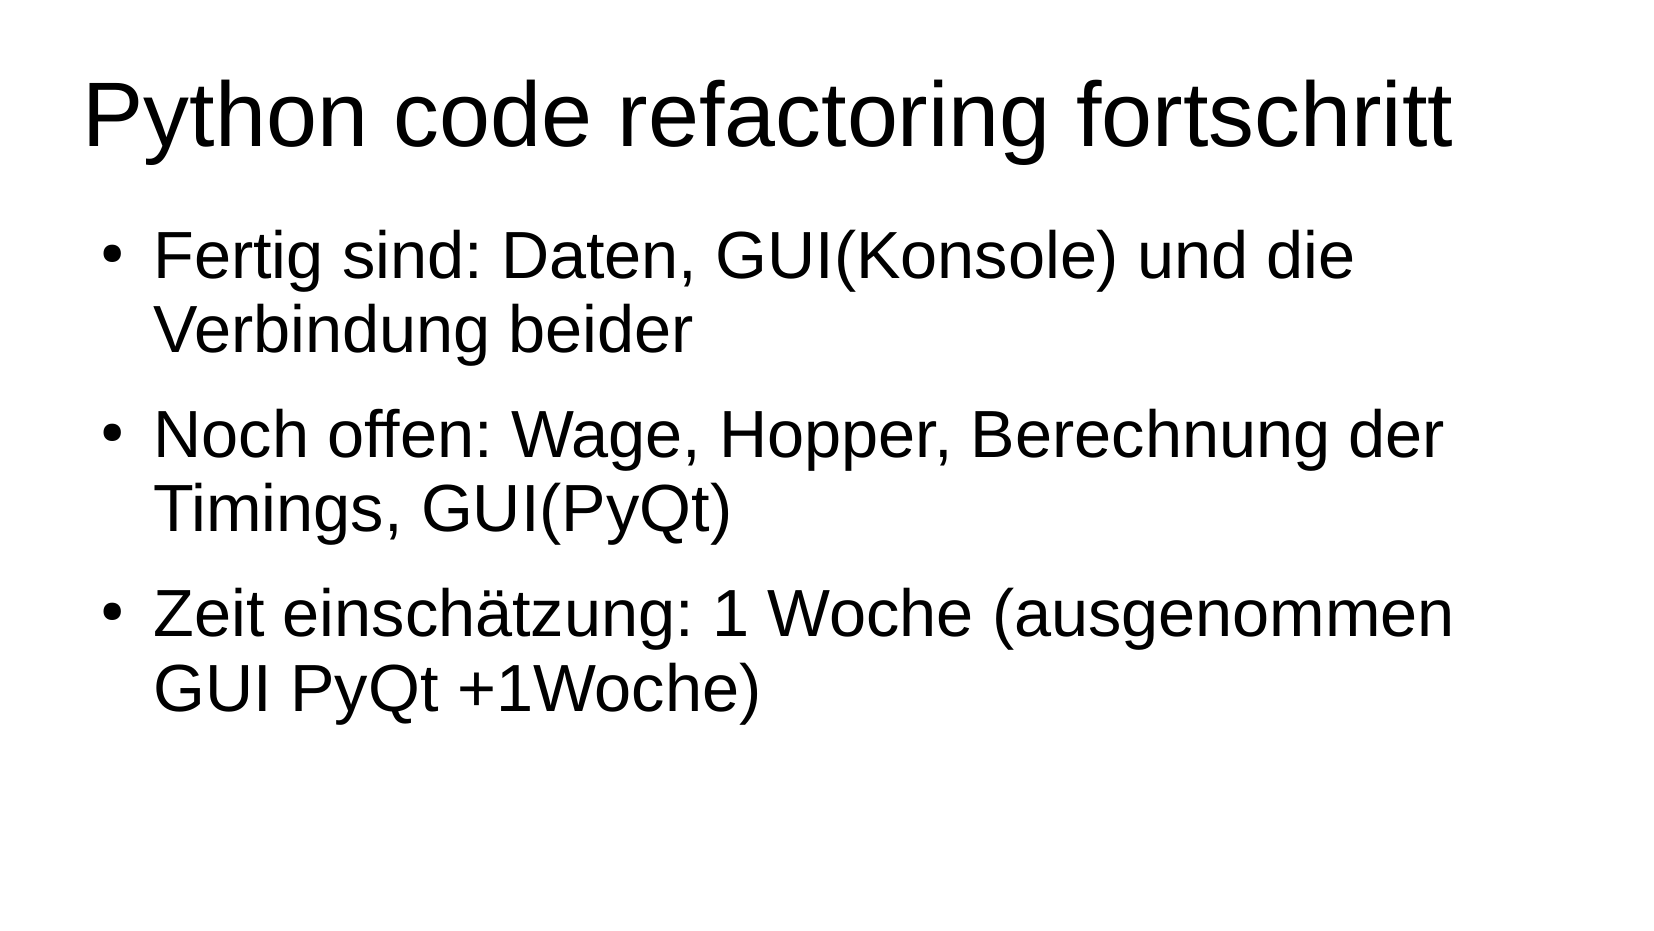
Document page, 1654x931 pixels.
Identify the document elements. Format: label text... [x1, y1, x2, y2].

list Fertig sind: Daten, GUI(Konsole) und die Verbindung beider Noch offen: Wage, Hopper, Berechnung der Timings, GUI(PyQt) Zeit einschätzung: 1 Woche (ausgenommen GUI PyQt +1Woche) [82, 217, 1571, 758]
title Python code refactoring fortschritt [82, 37, 1571, 193]
